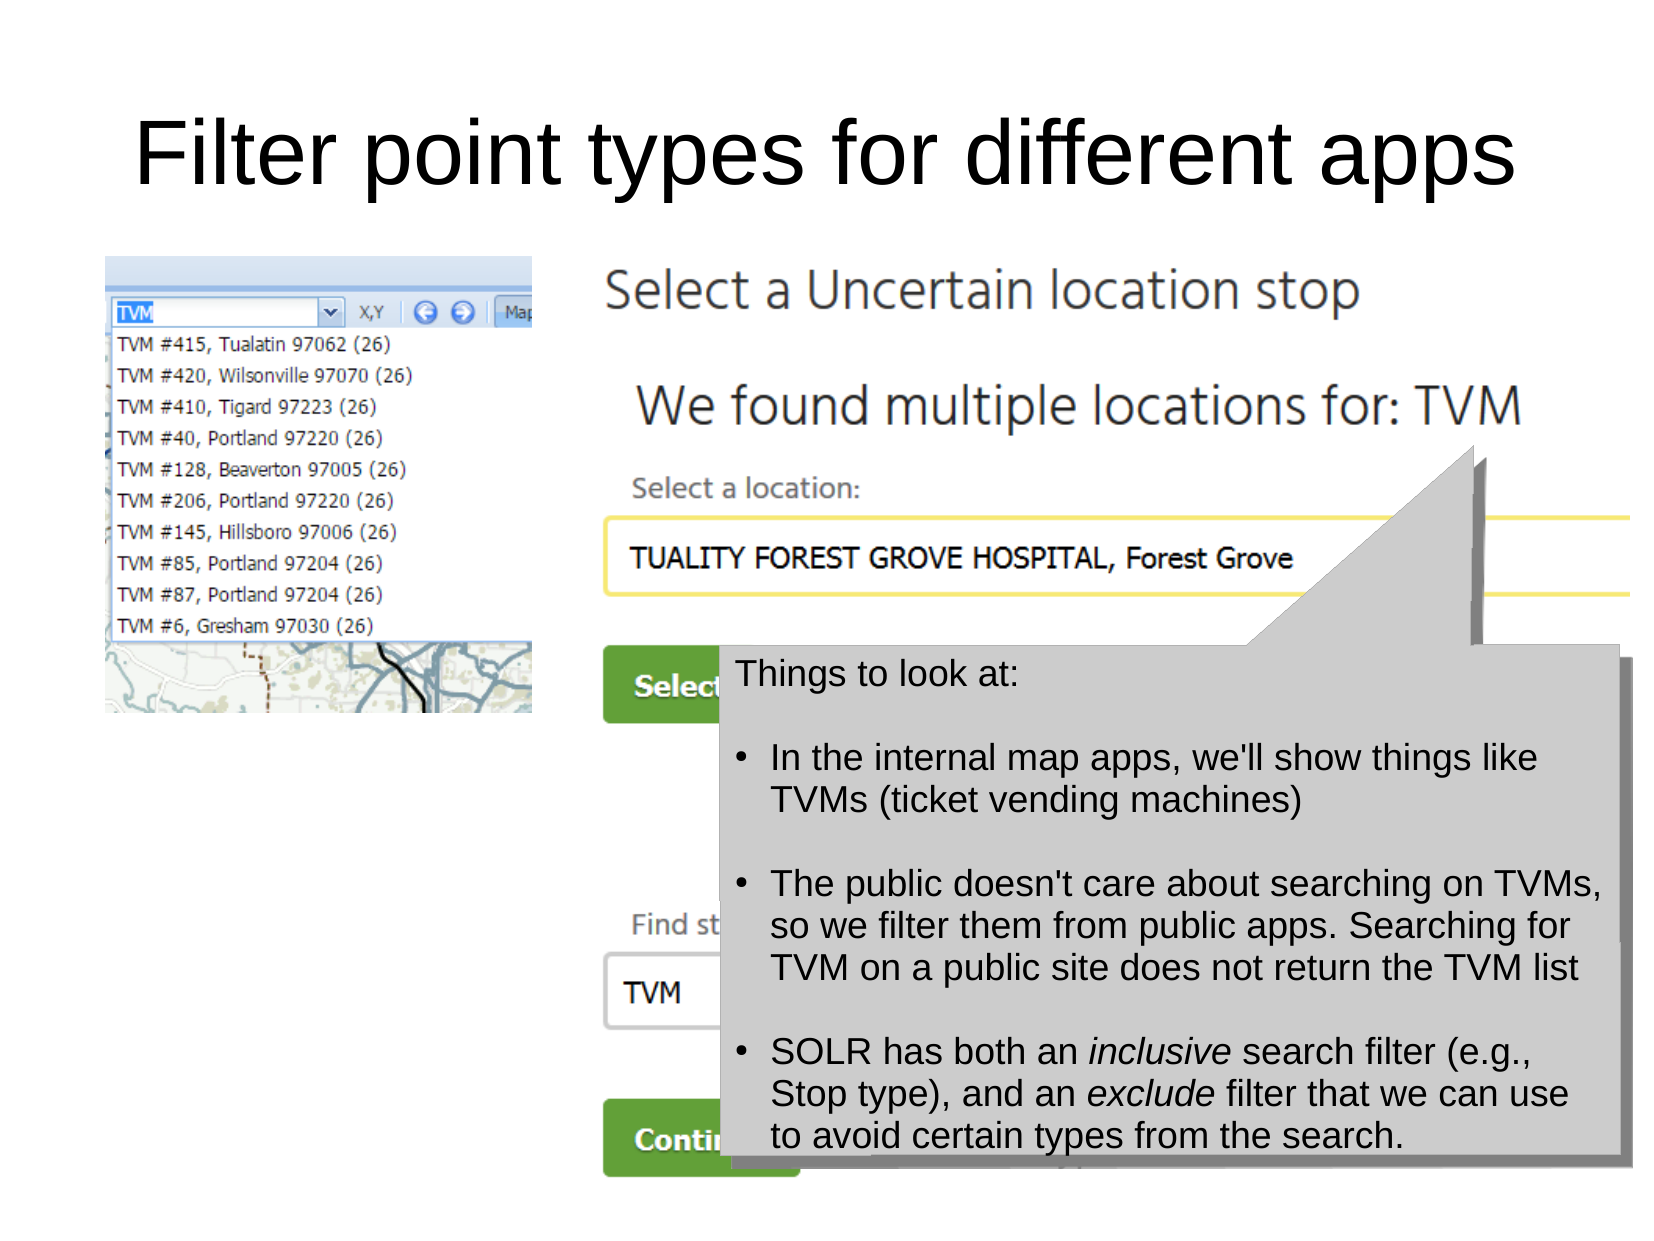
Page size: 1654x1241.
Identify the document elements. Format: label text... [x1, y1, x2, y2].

title Filter point types for different apps [82, 49, 1571, 257]
picture [594, 256, 1630, 1196]
text_box Things to look at: In the internal map apps, we'll show things like TVMs (ticket vending machines) The public doesn't care about searching on TVMs, so we filter them from public apps. Searching for TVM on a public site does not return the TVM list SOLR has both an inclusive search filter (e.g., Stop type), and an exclude filter that we can use to avoid certain types from the search. [719, 445, 1621, 1156]
picture [105, 256, 532, 713]
